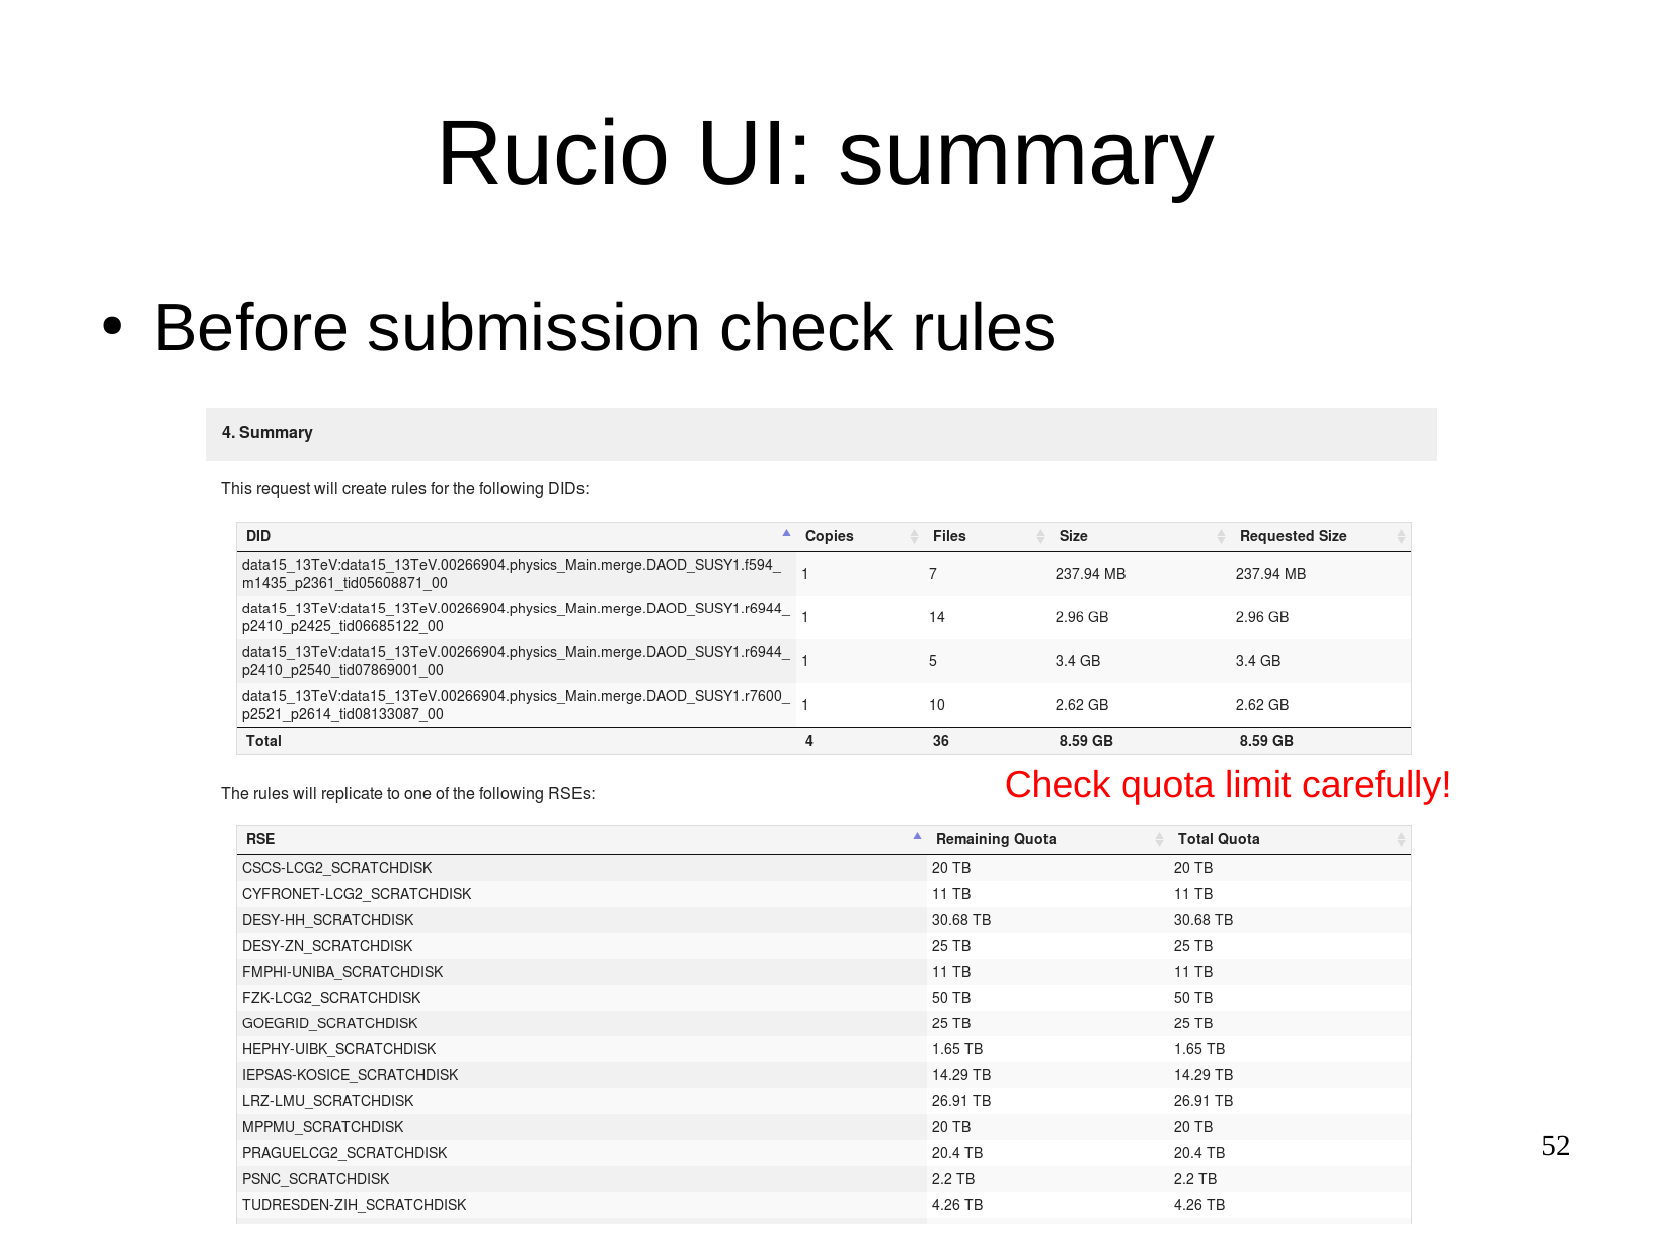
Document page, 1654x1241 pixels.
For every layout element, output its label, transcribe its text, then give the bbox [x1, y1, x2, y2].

picture [191, 408, 1437, 1224]
title Rucio UI: summary [82, 49, 1571, 257]
list Before submission check rules [82, 290, 1571, 1010]
text_box Check quota limit carefully! [990, 756, 1516, 814]
